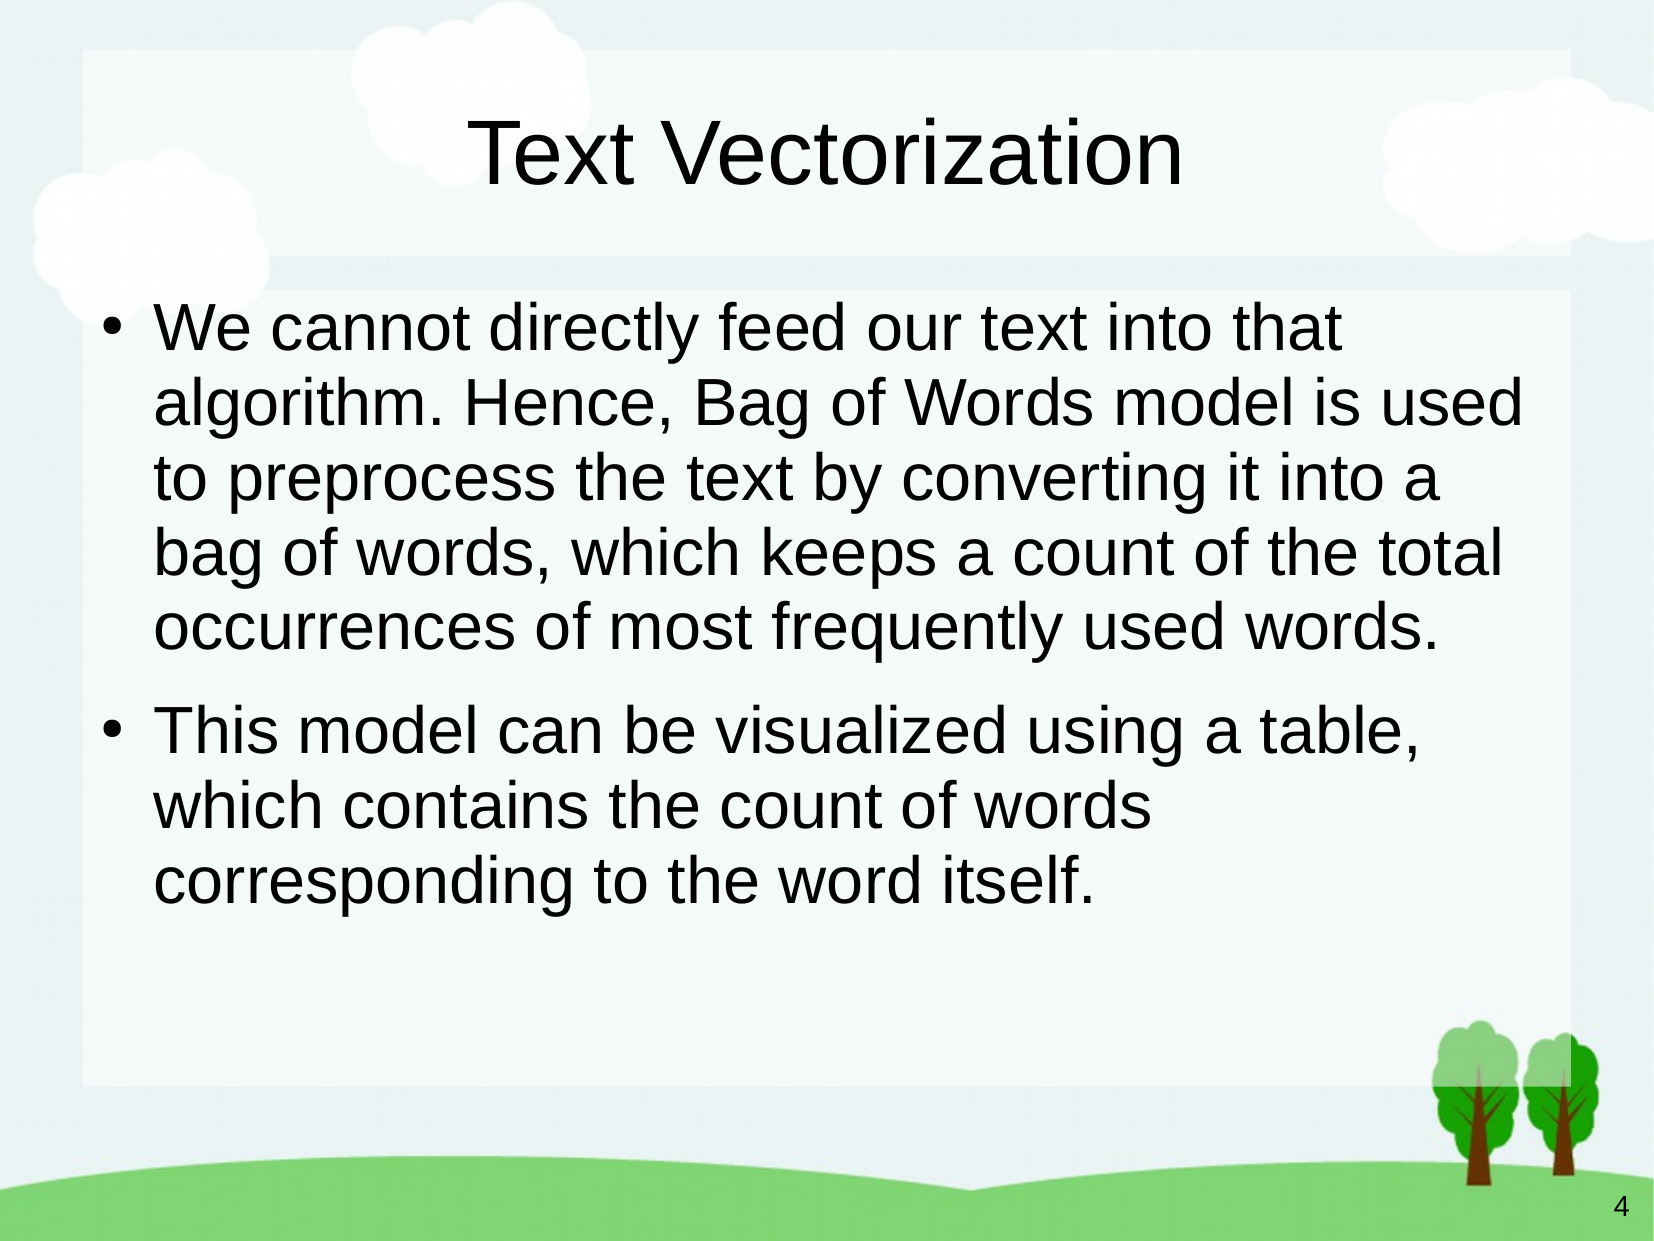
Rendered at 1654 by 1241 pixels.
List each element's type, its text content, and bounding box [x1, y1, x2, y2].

picture [0, 0, 1654, 1241]
list We cannot directly feed our text into that algorithm. Hence, Bag of Words model is used to preprocess the text by converting it into a bag of words, which keeps a count of the total occurrences of most frequently used words. This model can be visualized using a table, which contains the count of words corresponding to the word itself. [82, 290, 1571, 1087]
title Text Vectorization [82, 49, 1571, 257]
